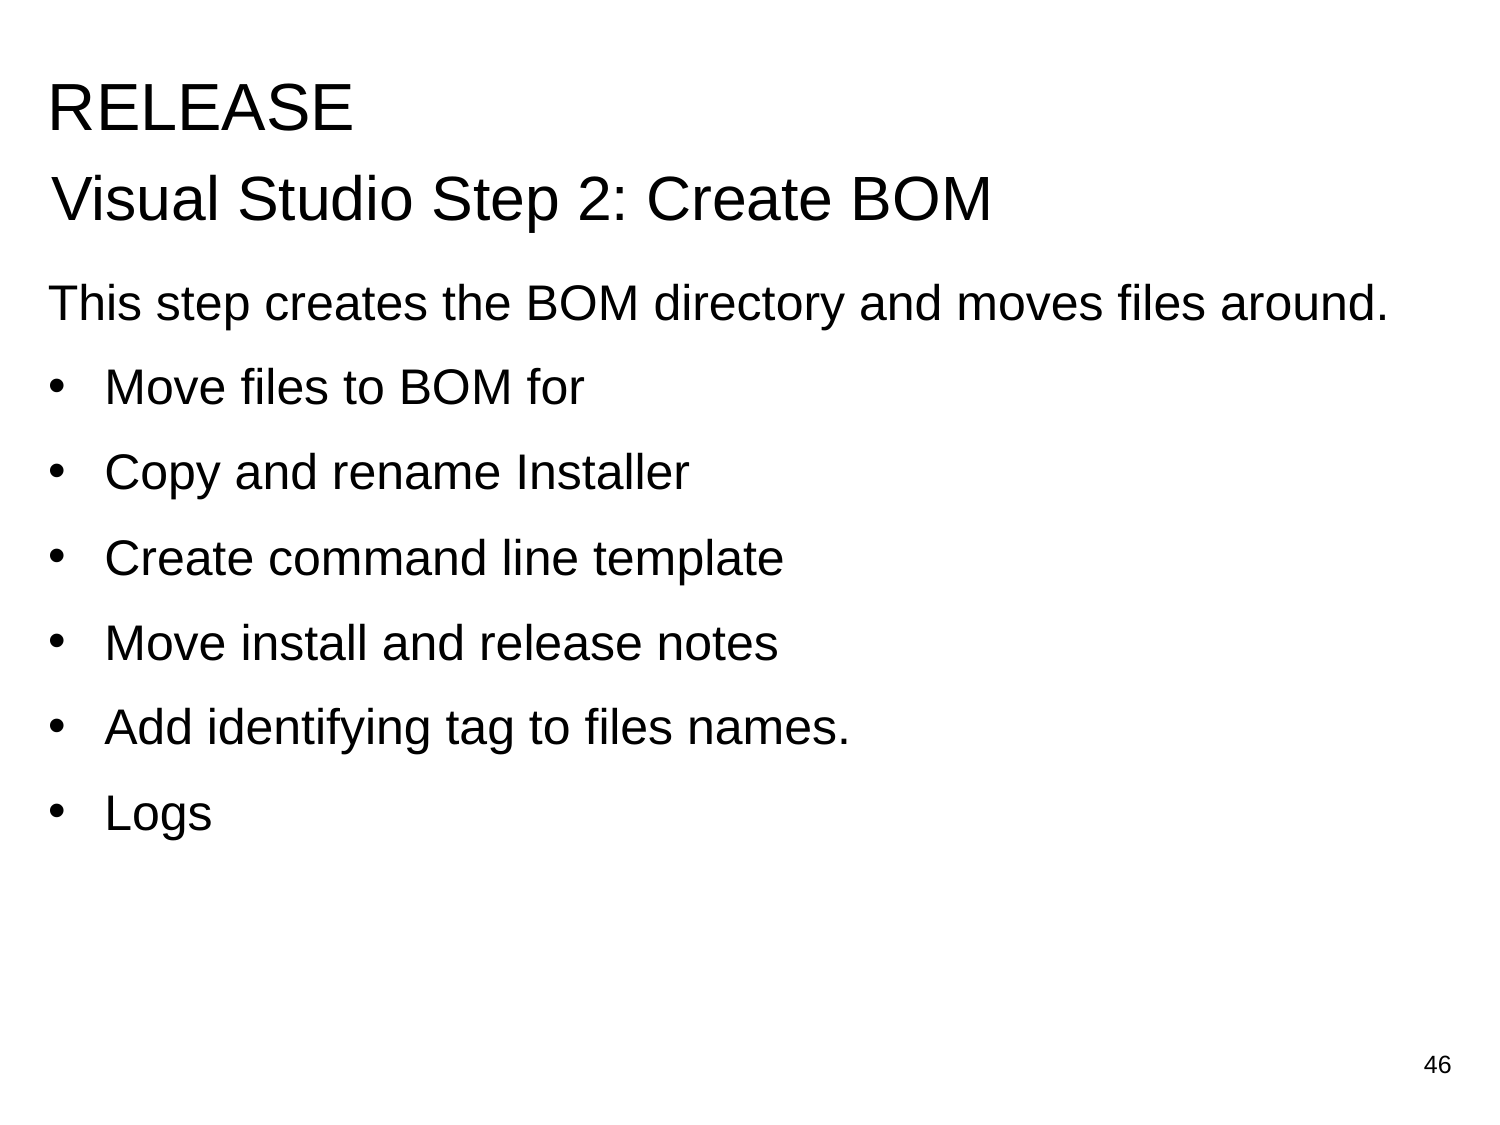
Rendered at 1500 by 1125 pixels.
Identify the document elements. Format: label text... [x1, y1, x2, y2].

title Release [48, 57, 1452, 150]
slide_number <number> [1325, 1047, 1452, 1080]
list Visual Studio Step 2: Create BOM [48, 150, 1452, 241]
list This step creates the BOM directory and moves files around. Move files to BOM for Copy and rename Installer Create command line template Move install and release notes Add identifying tag to files names. Logs [48, 262, 1452, 1021]
